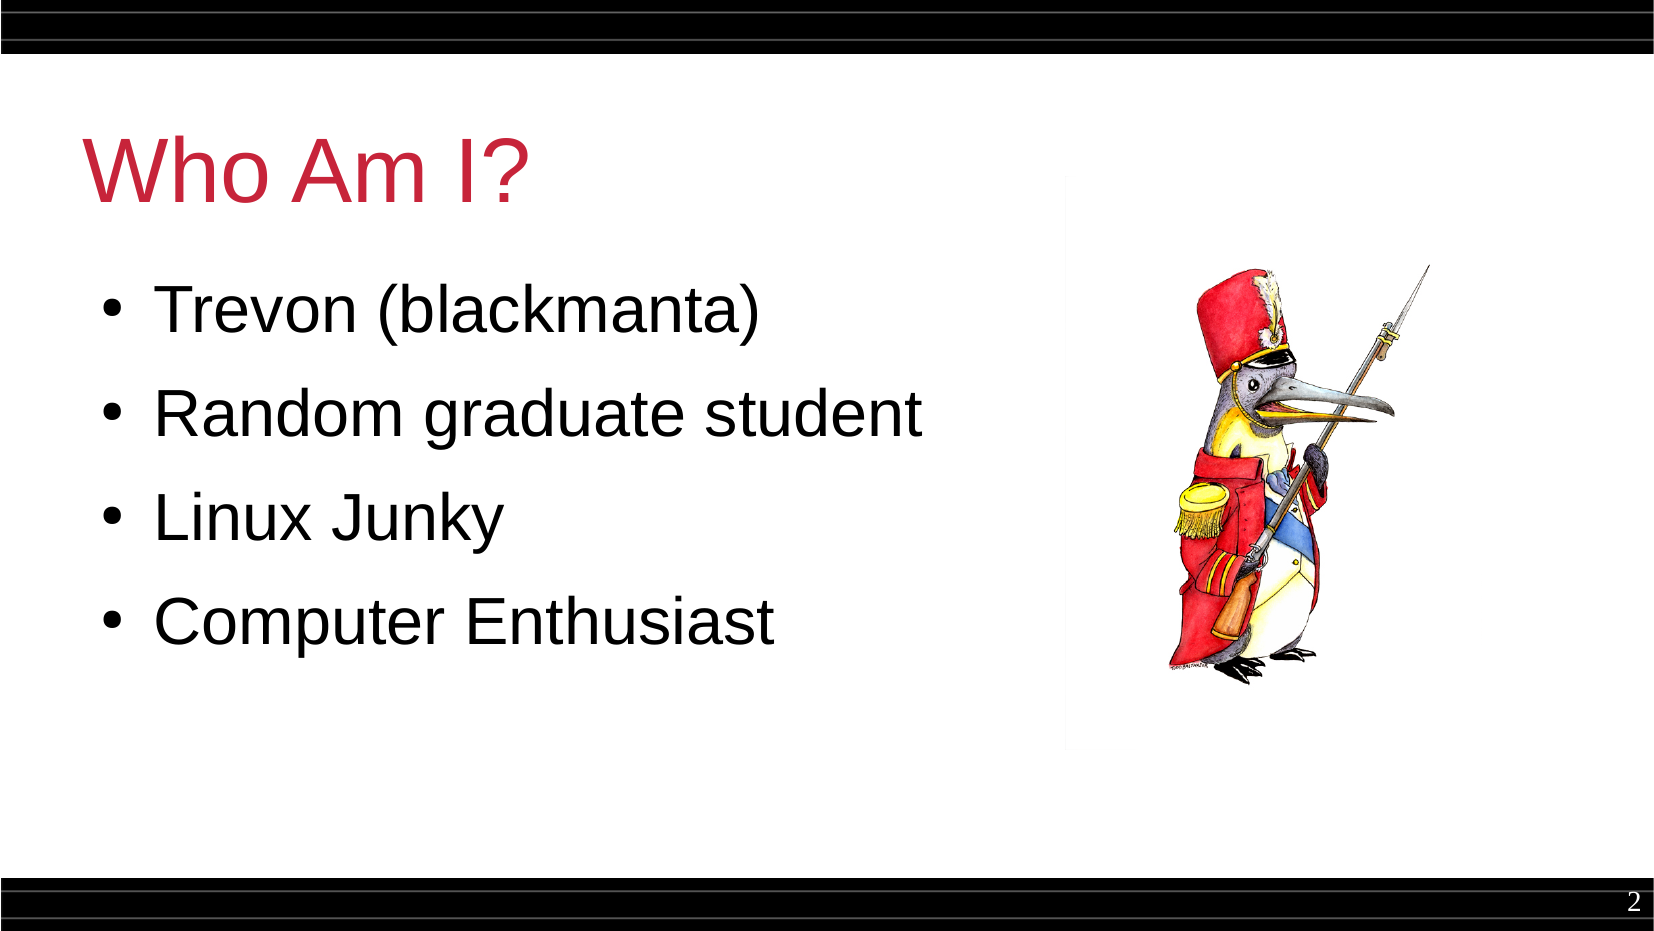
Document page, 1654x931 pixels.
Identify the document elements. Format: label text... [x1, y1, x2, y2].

list Trevon (blackmanta) Random graduate student Linux Junky Computer Enthusiast [82, 271, 946, 851]
title Who Am I? [82, 92, 1571, 249]
picture [1, 878, 1654, 931]
picture [1, 0, 1654, 54]
picture [1065, 176, 1482, 751]
